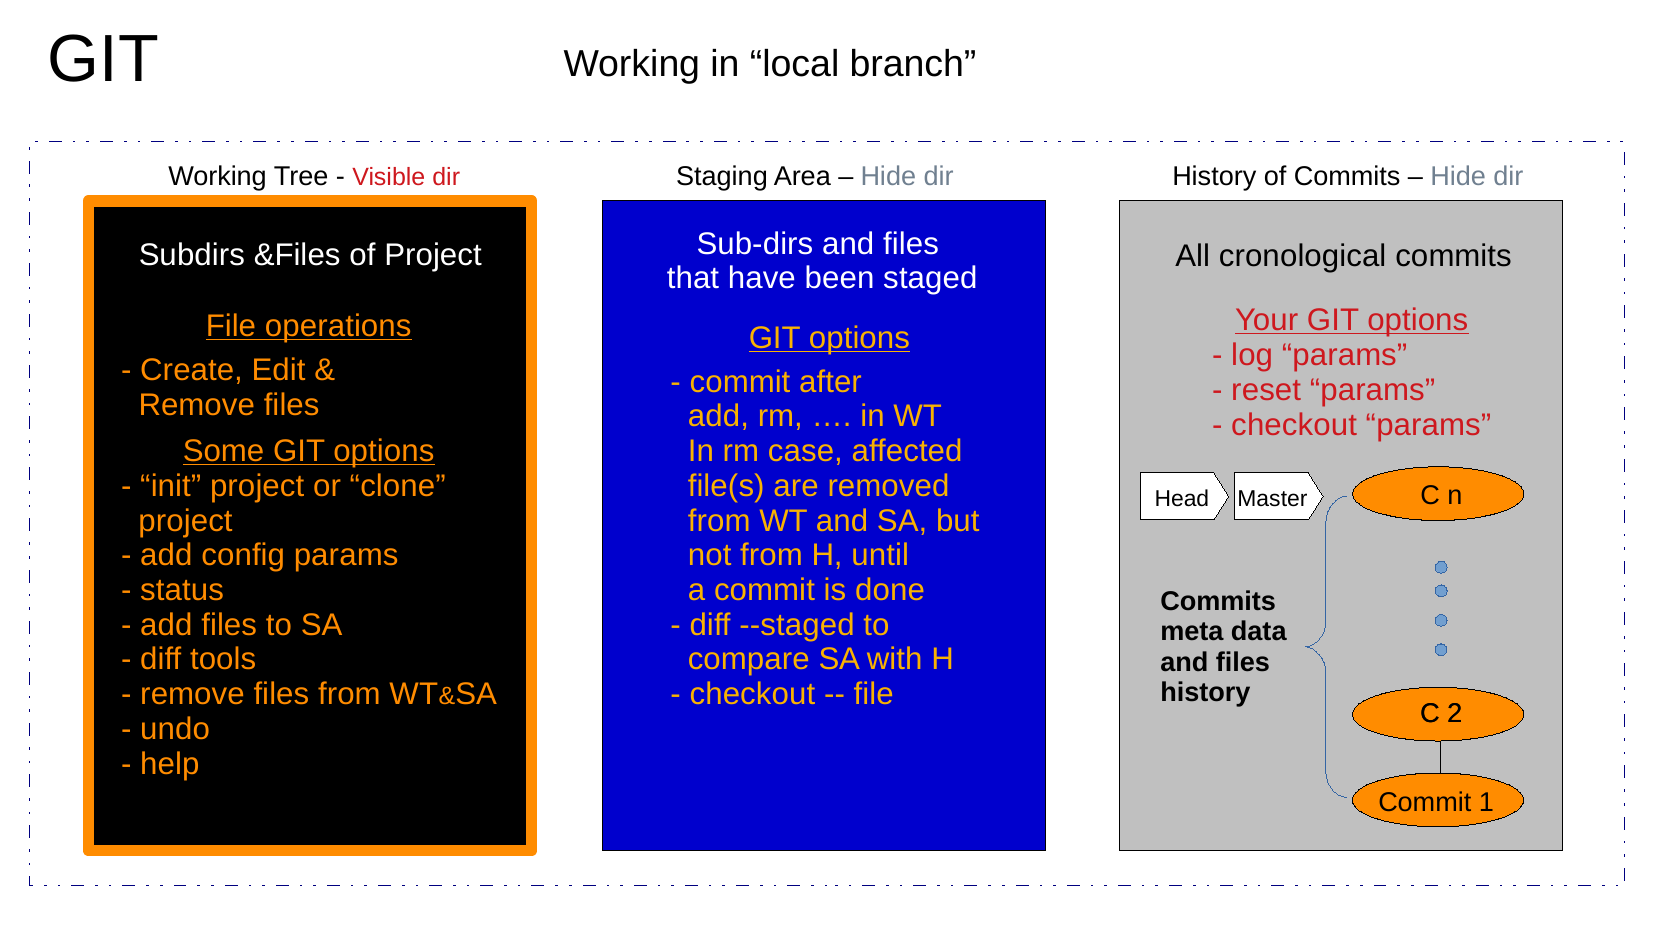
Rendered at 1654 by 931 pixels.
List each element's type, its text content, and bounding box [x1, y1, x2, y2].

text_box Commit 1 [1363, 779, 1509, 825]
text_box History of Commits – Hide dir [1157, 153, 1539, 199]
text_box Staging Area – Hide dir [661, 153, 969, 199]
text_box All cronological commits [1157, 230, 1539, 284]
text_box GIT options - commit after add, rm, …. in WT In rm case, affected file(s) are removed from WT and SA, but not from H, until a commit is done - diff --staged to compare SA with H - checkout -- file [655, 313, 1004, 754]
text_box File operations - Create, Edit & Remove files Some GIT options - “init” project or “clone” project - add config params - status - add files to SA - diff tools - remove files from WT&SA - undo - help [106, 301, 512, 803]
text_box Subdirs &Files of Project [124, 230, 498, 280]
text_box Your GIT options - log “params” - reset “params” - checkout “params” [1197, 295, 1507, 449]
text_box Working in “local branch” [548, 35, 1117, 93]
text_box C n [1405, 472, 1478, 518]
text_box [29, 141, 1625, 886]
text_box Head [1139, 478, 1225, 519]
text_box Master [1225, 478, 1323, 519]
title GIT [5, 5, 201, 111]
text_box Commits meta data and files history [1145, 578, 1302, 715]
text_box Sub-dirs and files that have been staged [631, 218, 1014, 303]
text_box C 2 [1405, 691, 1478, 737]
text_box Working Tree - Visible dir [153, 153, 476, 199]
